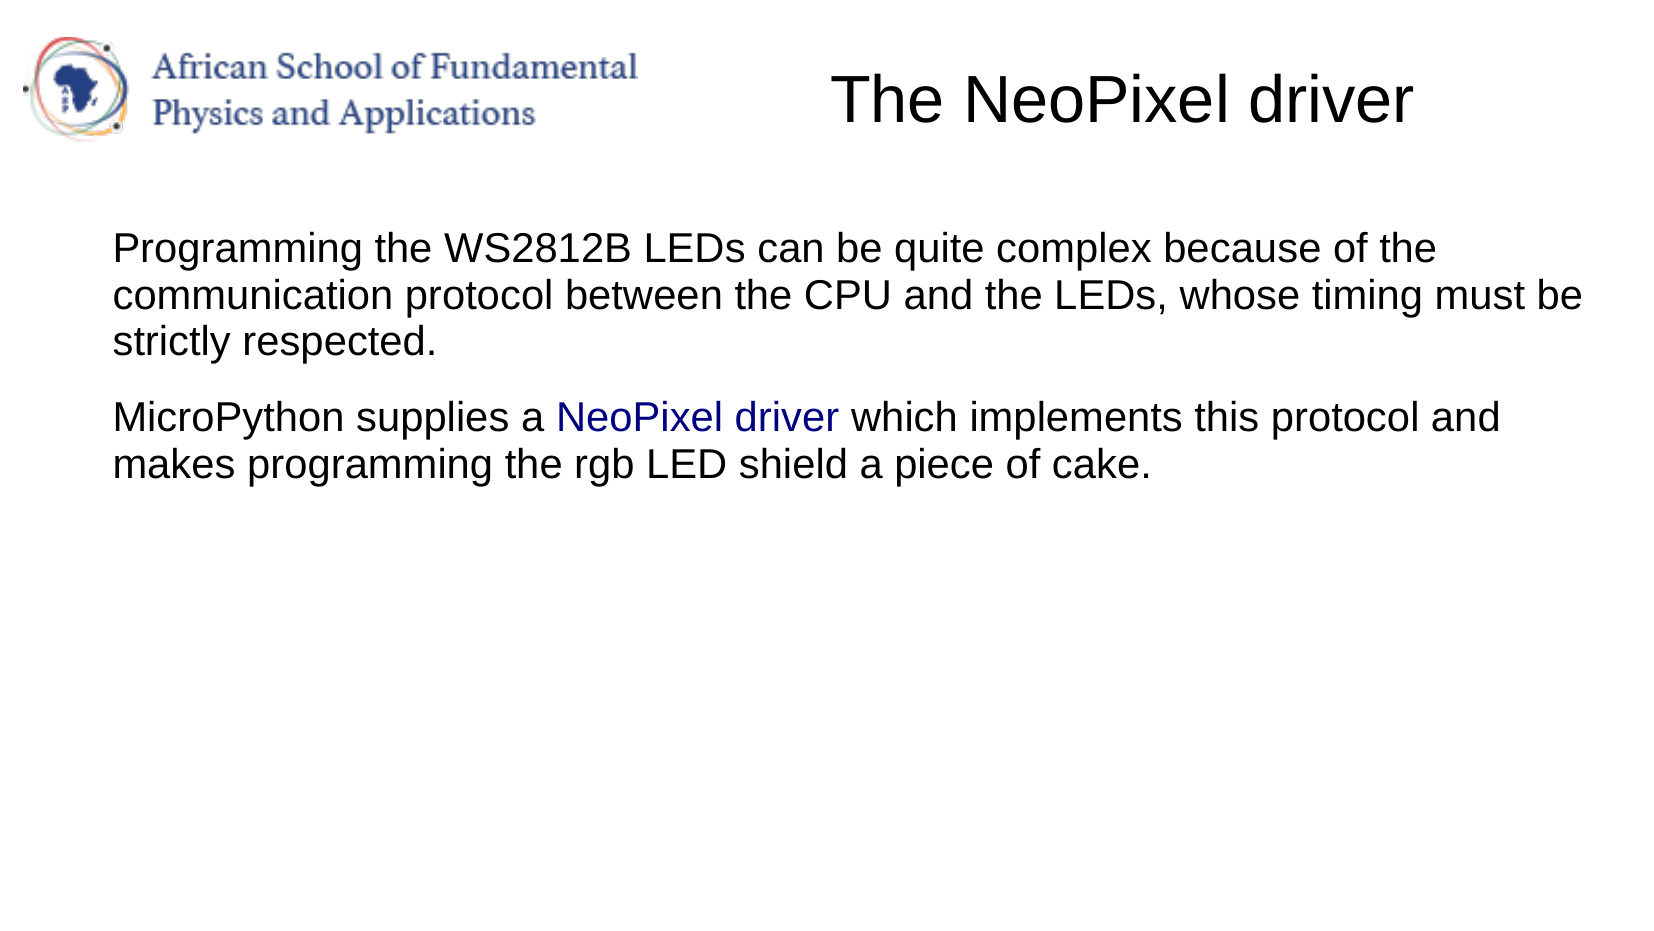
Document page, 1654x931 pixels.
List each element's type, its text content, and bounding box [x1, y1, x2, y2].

picture [23, 37, 635, 142]
list Programming the WS2812B LEDs can be quite complex because of the communication protocol between the CPU and the LEDs, whose timing must be strictly respected. MicroPython supplies a NeoPixel driver which implements this protocol and makes programming the rgb LED shield a piece of cake. [112, 225, 1601, 765]
title The NeoPixel driver [635, 21, 1610, 177]
